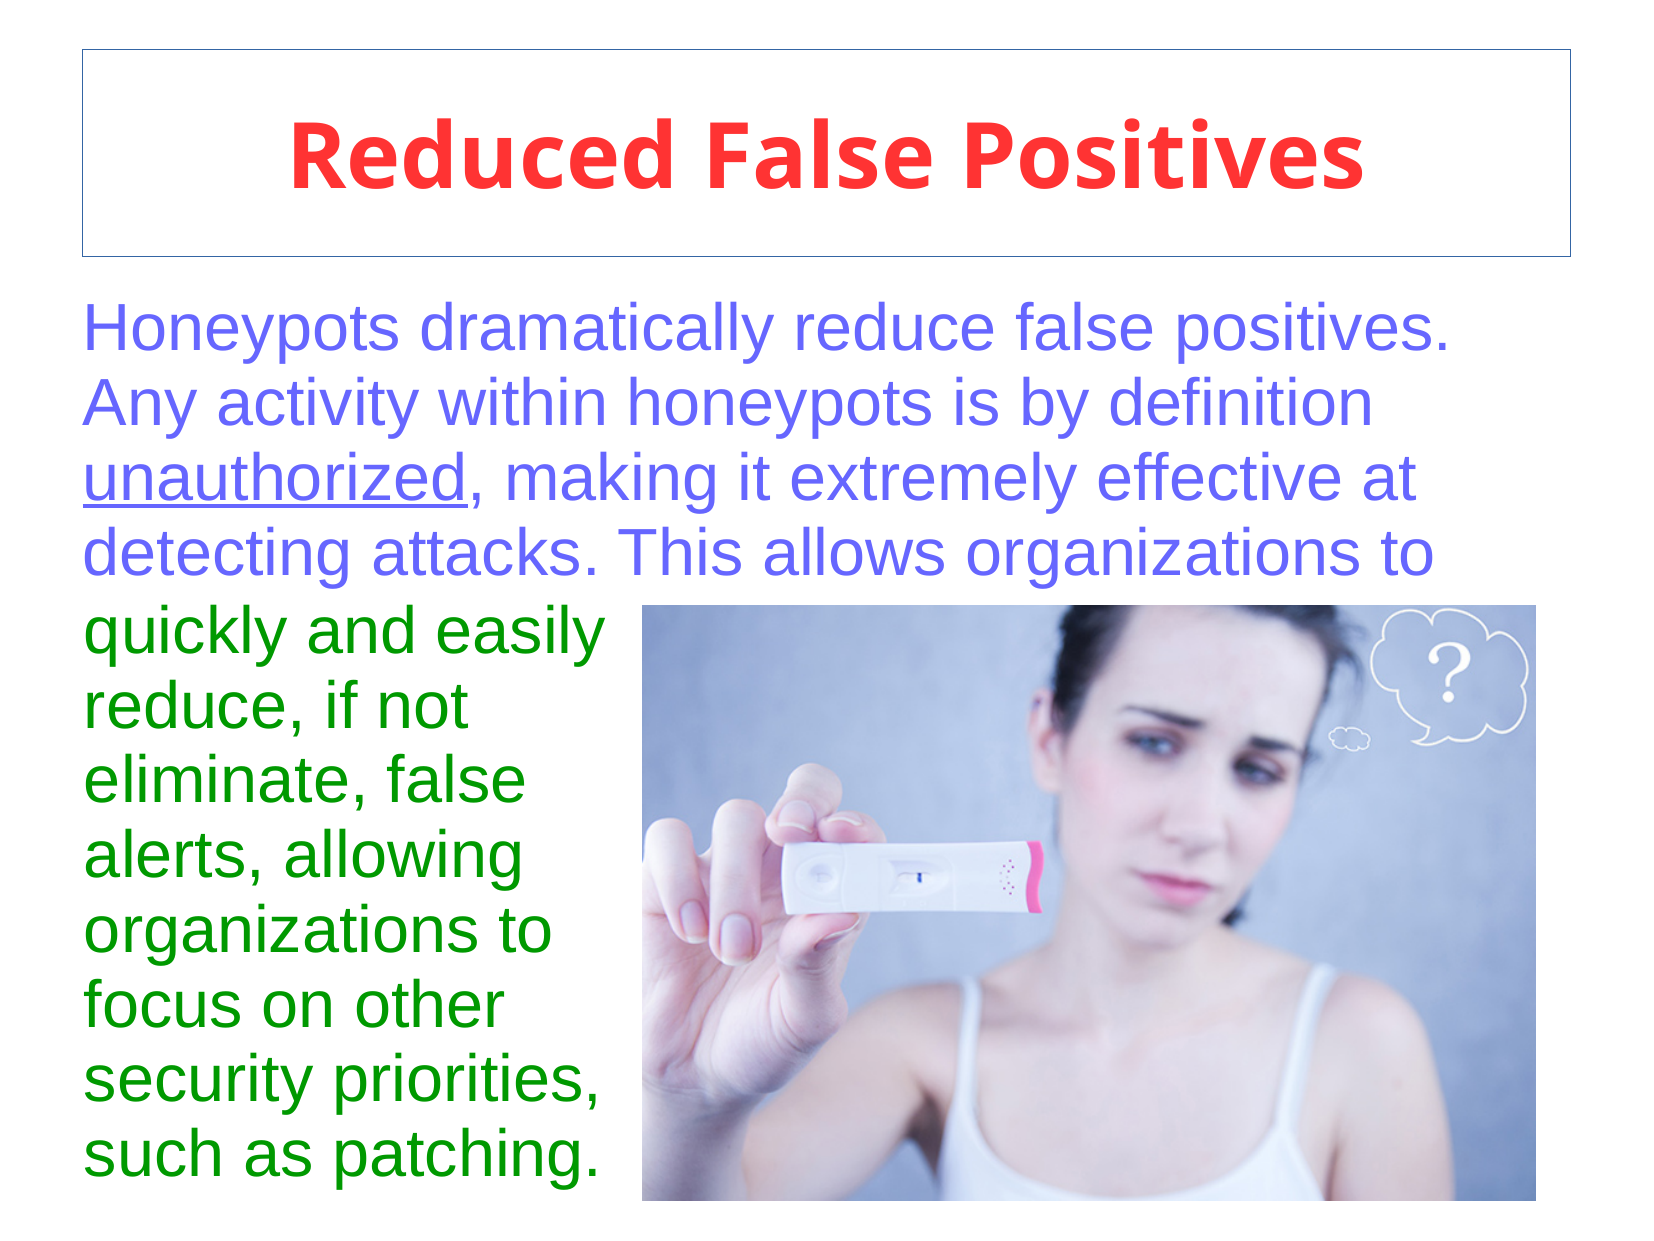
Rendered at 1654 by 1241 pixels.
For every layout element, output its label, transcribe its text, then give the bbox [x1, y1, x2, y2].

text_box quickly and easily reduce, if not eliminate, false alerts, allowing organizations to focus on other security priorities, such as patching. [69, 585, 655, 1199]
picture [642, 605, 1536, 1201]
title Reduced False Positives [82, 49, 1571, 257]
list Honeypots dramatically reduce false positives. Any activity within honeypots is by definition unauthorized, making it extremely effective at detecting attacks. This allows organizations to [82, 290, 1571, 600]
